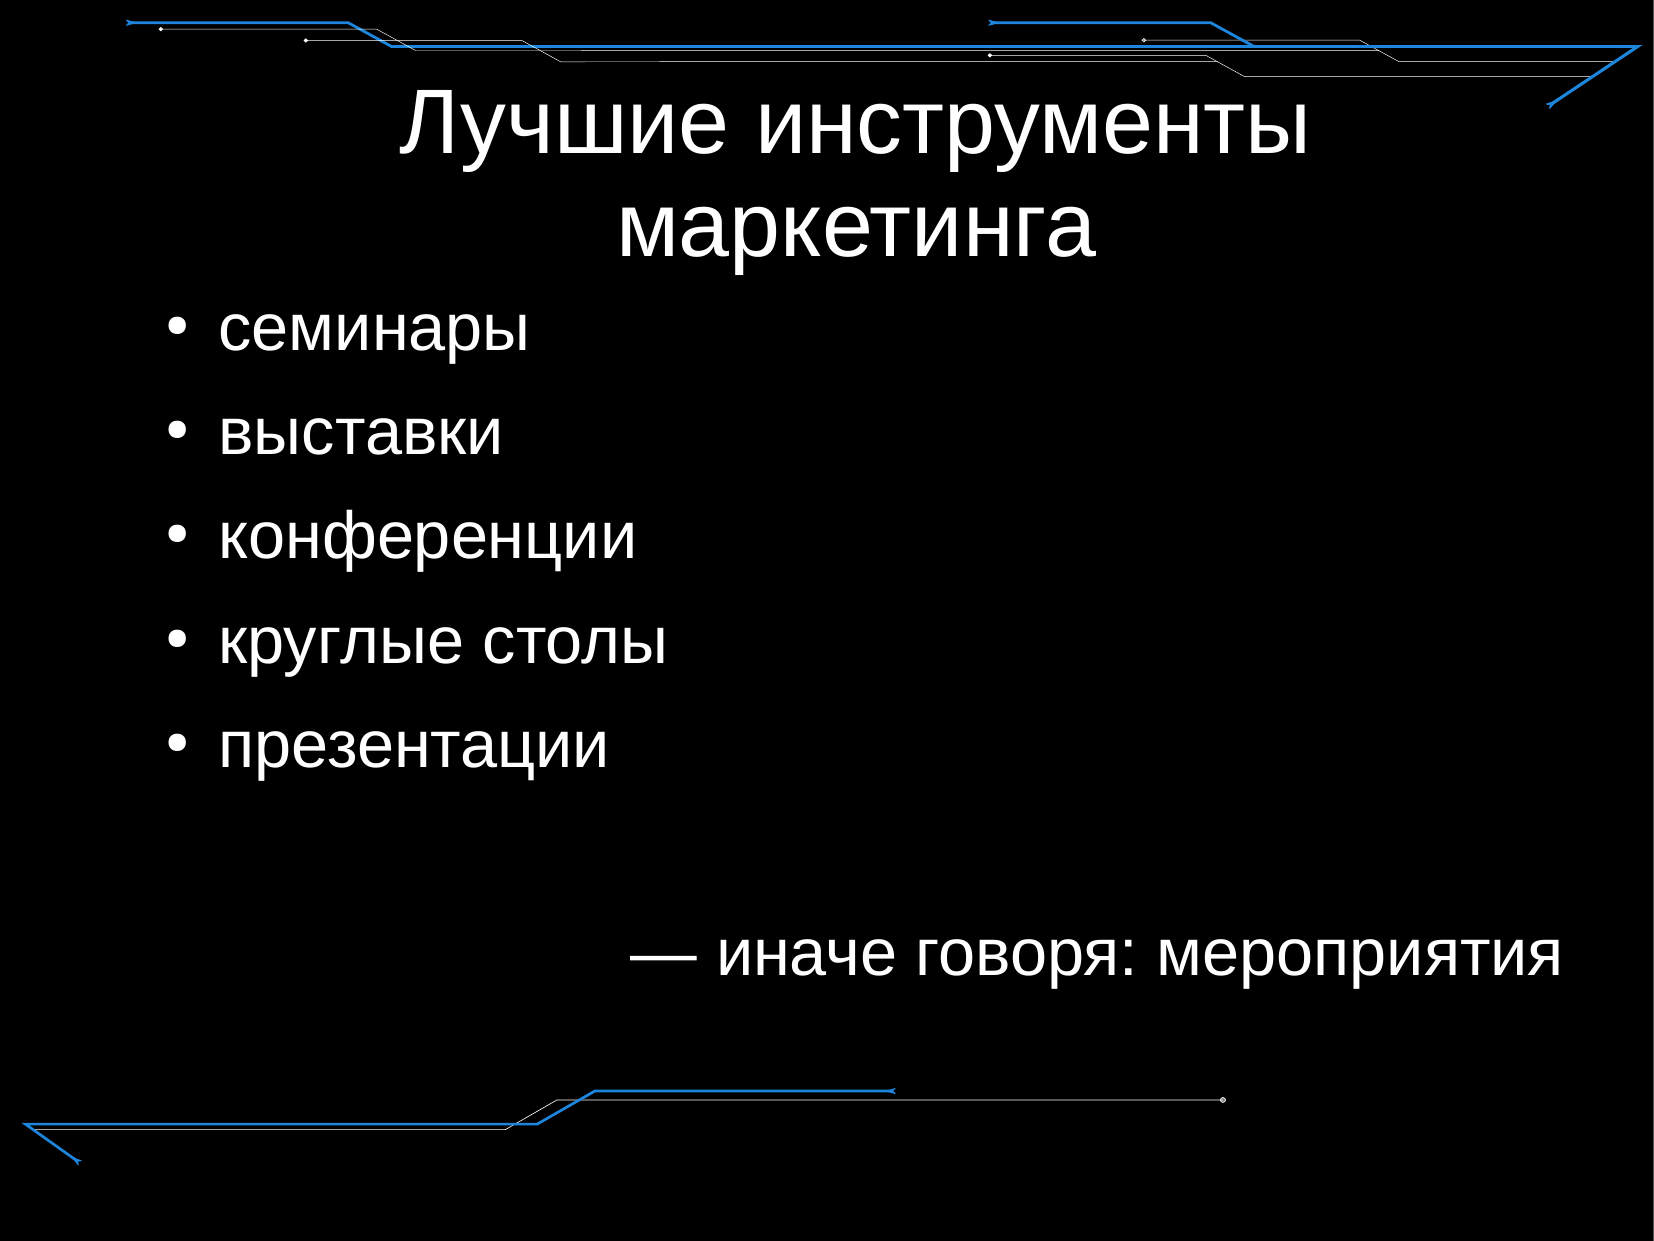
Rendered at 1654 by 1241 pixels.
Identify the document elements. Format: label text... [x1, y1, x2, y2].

title Лучшие инструменты маркетинга [147, 70, 1565, 276]
list семинары выставки конференции круглые столы презентации — иначе говоря: мероприятия [147, 289, 1565, 1081]
